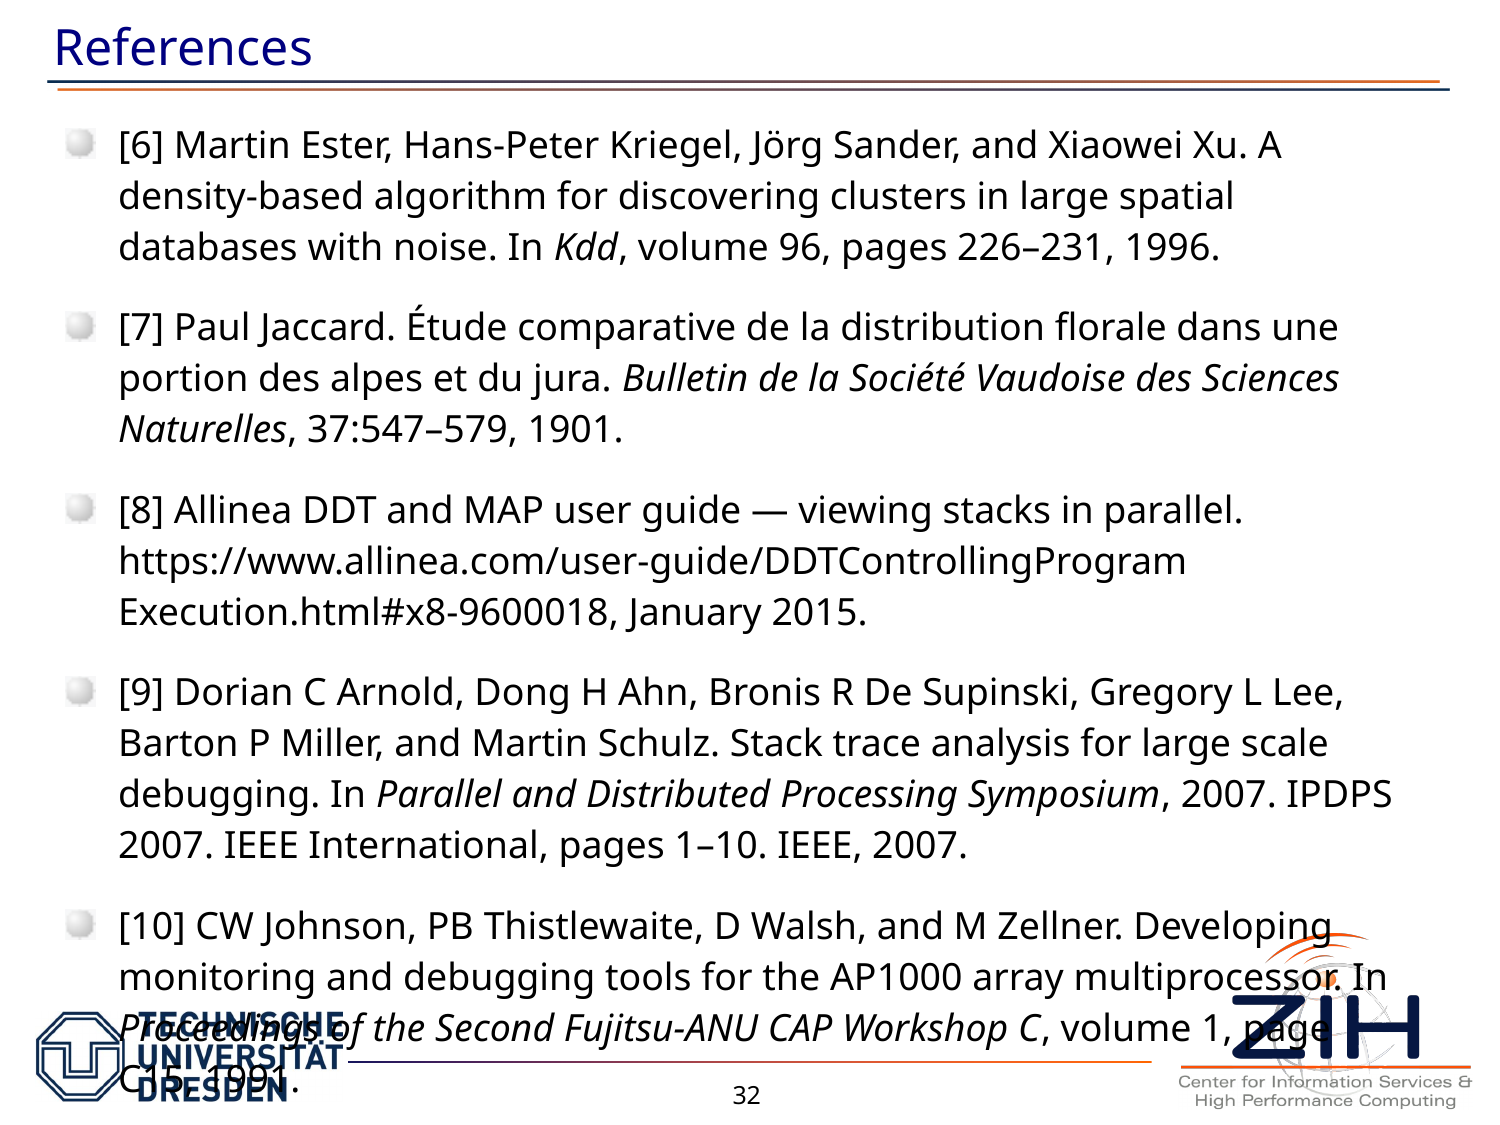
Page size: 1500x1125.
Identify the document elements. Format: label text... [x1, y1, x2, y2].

list [6] Martin Ester, Hans-Peter Kriegel, Jörg Sander, and Xiaowei Xu. A density-based algorithm for discovering clusters in large spatial databases with noise. In Kdd, volume 96, pages 226–231, 1996. [7] Paul Jaccard. Étude comparative de la distribution florale dans une portion des alpes et du jura. Bulletin de la Société Vaudoise des Sciences Naturelles, 37:547–579, 1901. [8] Allinea DDT and MAP user guide — viewing stacks in parallel. https://www.allinea.com/user-guide/DDTControllingProgram Execution.html#x8-9600018, January 2015. [9] Dorian C Arnold, Dong H Ahn, Bronis R De Supinski, Gregory L Lee, Barton P Miller, and Martin Schulz. Stack trace analysis for large scale debugging. In Parallel and Distributed Processing Symposium, 2007. IPDPS 2007. IEEE International, pages 1–10. IEEE, 2007. [10] CW Johnson, PB Thistlewaite, D Walsh, and M Zellner. Developing monitoring and debugging tools for the AP1000 array multiprocessor. In Proceedings of the Second Fujitsu-ANU CAP Workshop C, volume 1, page C15, 1991. [29, 118, 1418, 985]
title References [53, 12, 1453, 81]
picture [334, 1023, 343, 1039]
picture [1178, 933, 1473, 1110]
picture [35, 1011, 343, 1102]
picture [47, 80, 1450, 91]
